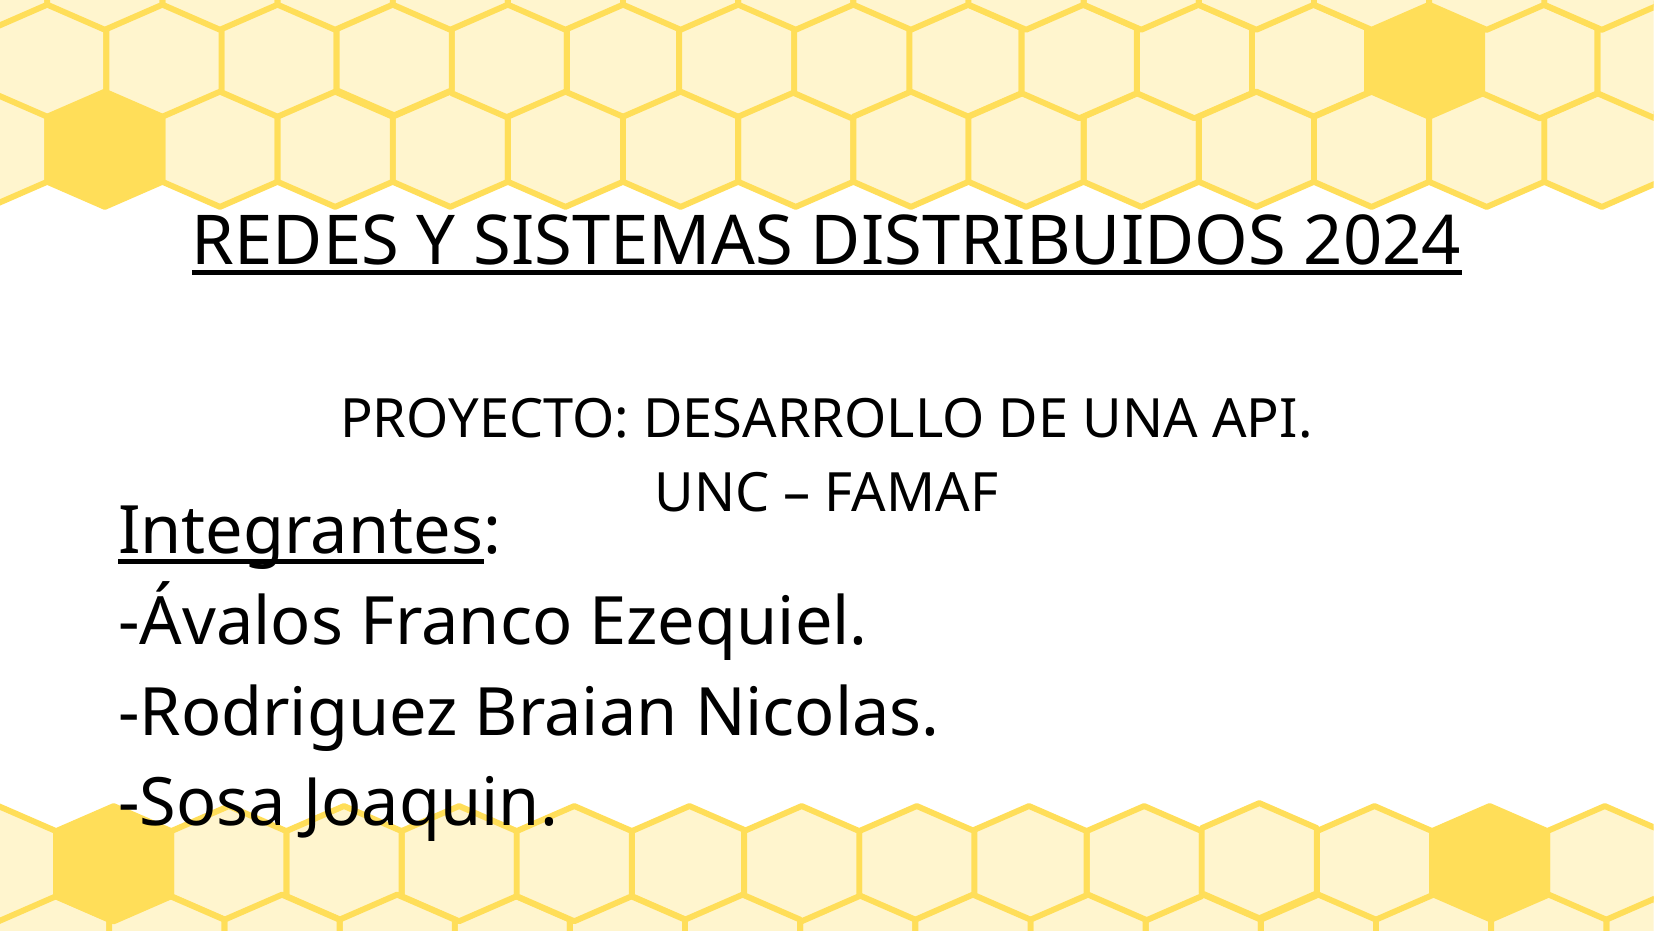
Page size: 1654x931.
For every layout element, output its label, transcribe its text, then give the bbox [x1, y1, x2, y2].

title REDES Y SISTEMAS DISTRIBUIDOS 2024 PROYECTO: DESARROLLO DE UNA API. UNC – FAMAF [88, 236, 1565, 483]
subtitle Integrantes: -Ávalos Franco Ezequiel. -Rodriguez Braian Nicolas. -Sosa Joaquin. [118, 530, 1595, 798]
